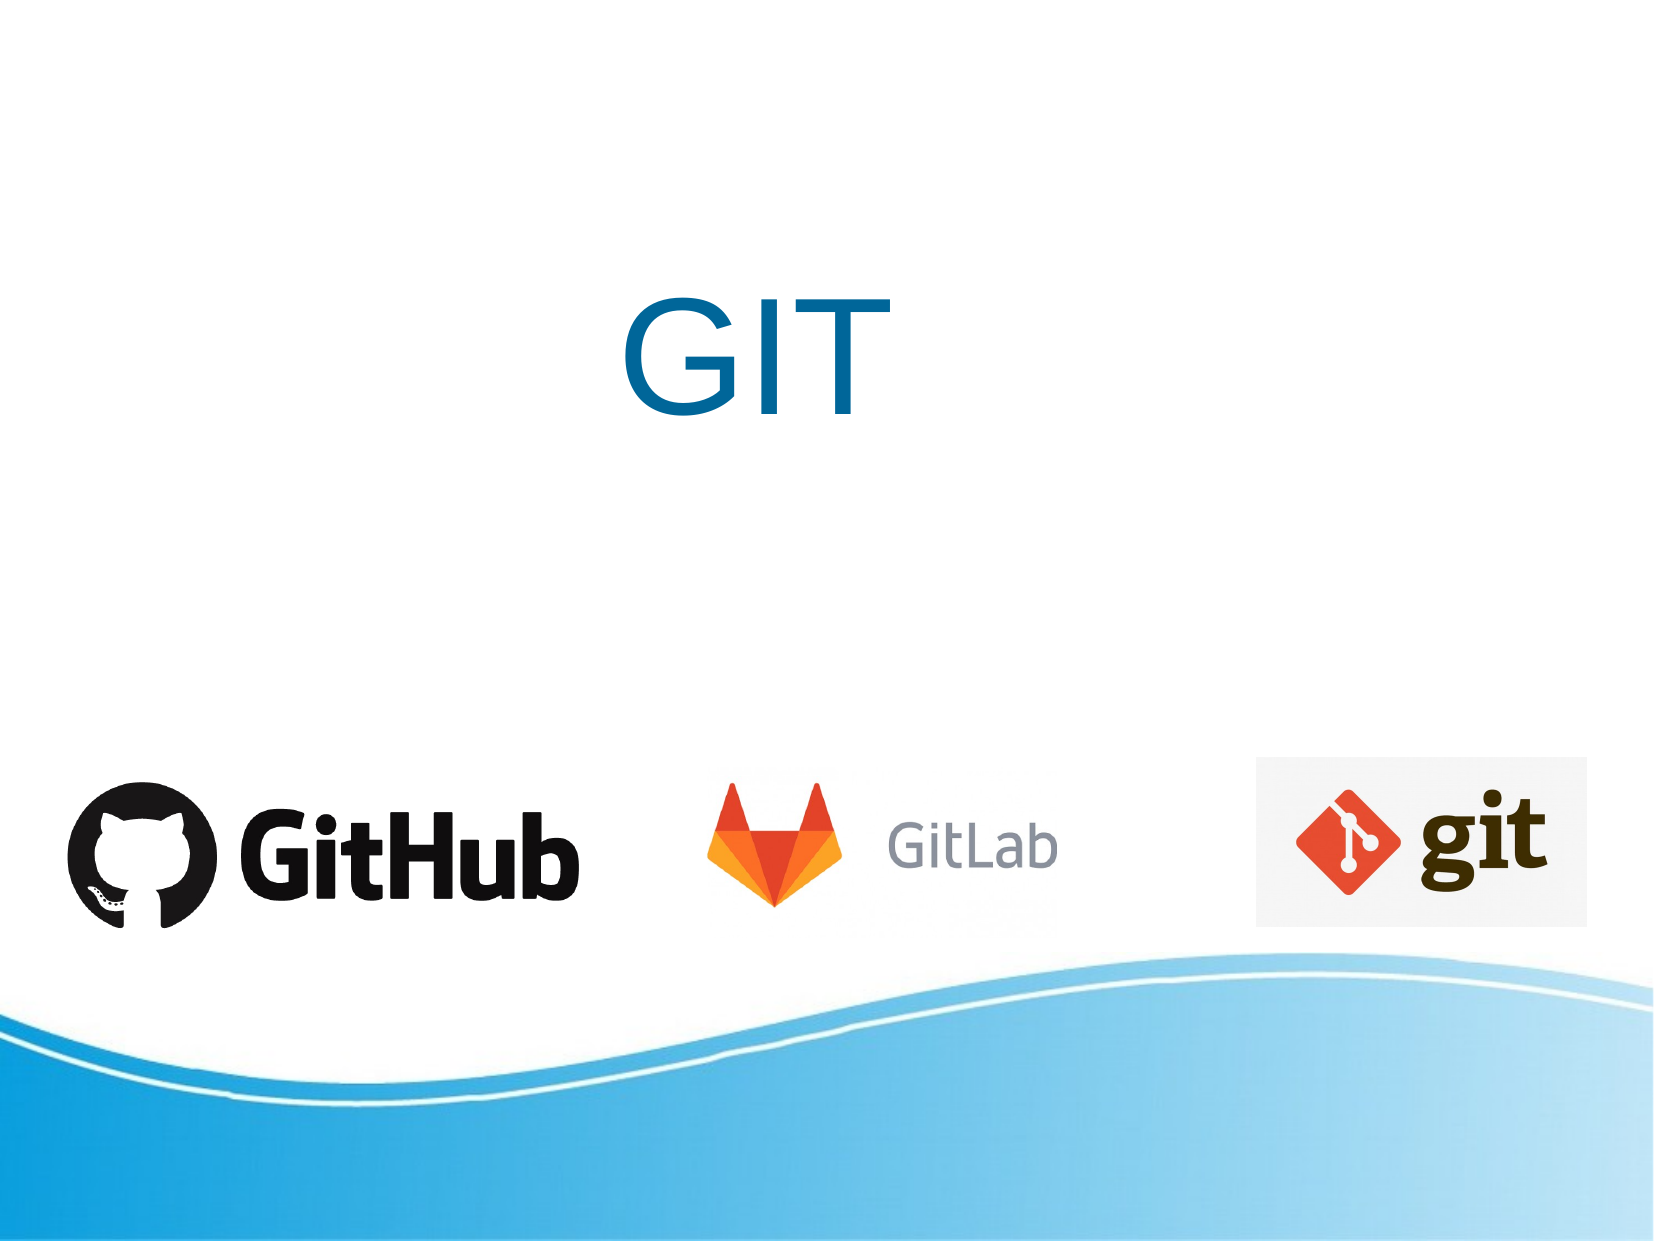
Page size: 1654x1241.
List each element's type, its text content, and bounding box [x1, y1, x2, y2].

picture [689, 767, 1075, 938]
title GIT [11, 253, 1501, 461]
picture [1256, 757, 1587, 927]
picture [0, 729, 1654, 1241]
